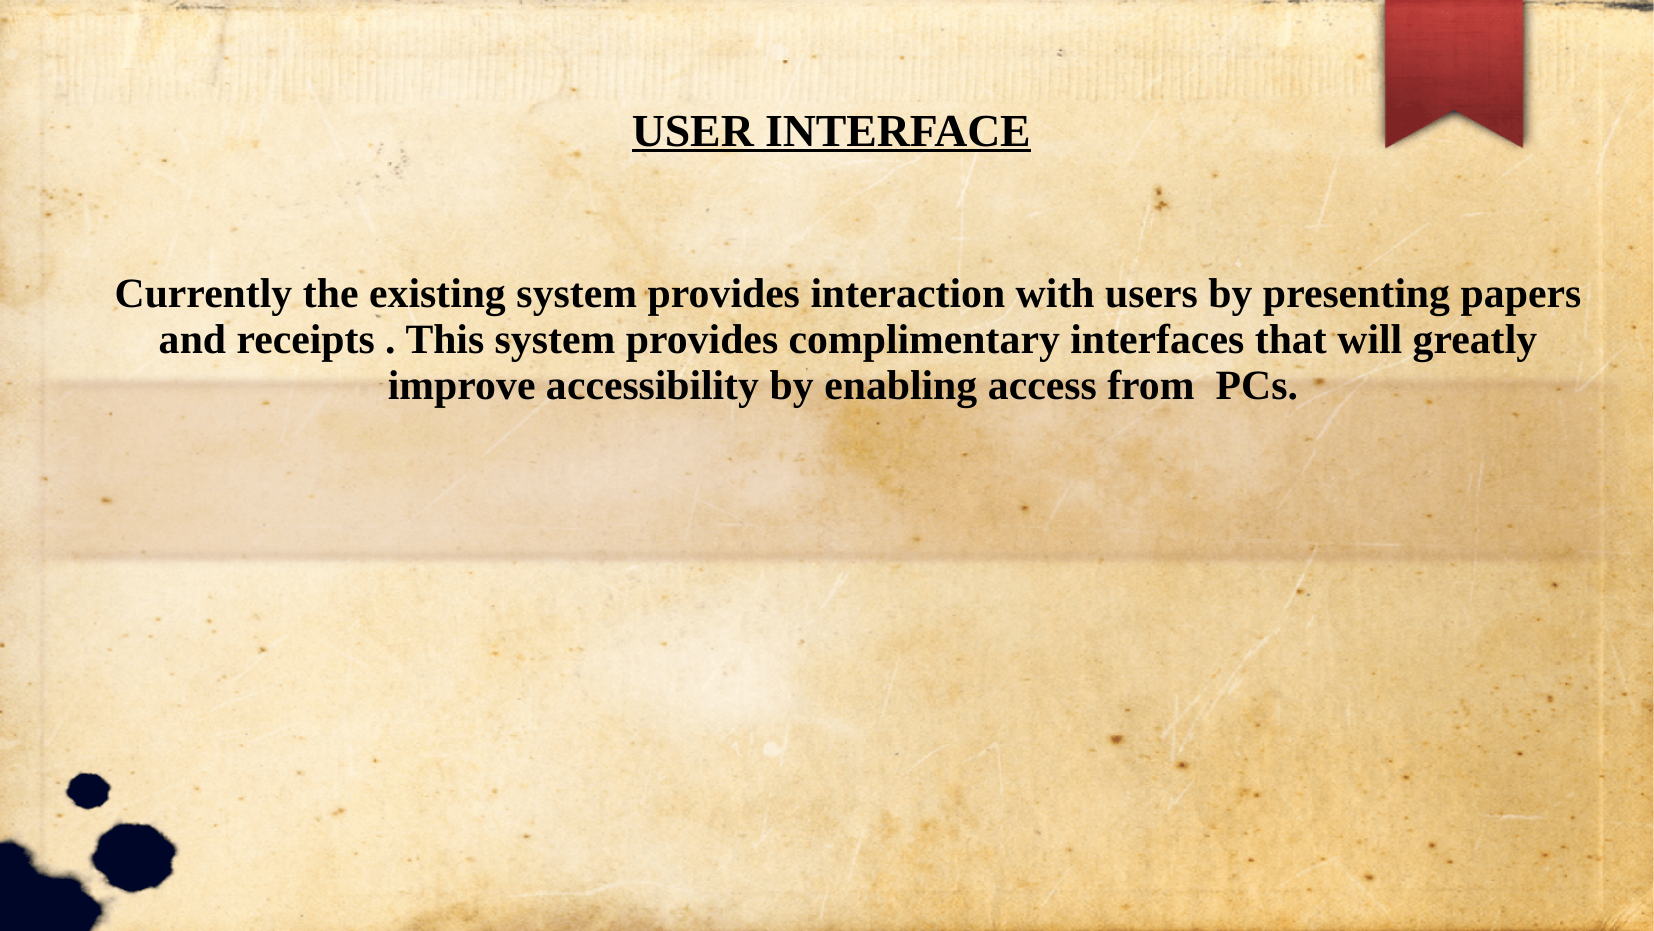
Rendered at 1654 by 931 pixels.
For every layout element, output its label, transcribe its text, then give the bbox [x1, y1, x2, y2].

list Currently the existing system provides interaction with users by presenting papers and receipts . This system provides complimentary interfaces that will greatly improve accessibility by enabling access from PCs. [101, 270, 1591, 810]
title USER INTERFACE [82, 37, 1576, 226]
picture [0, 0, 1654, 931]
